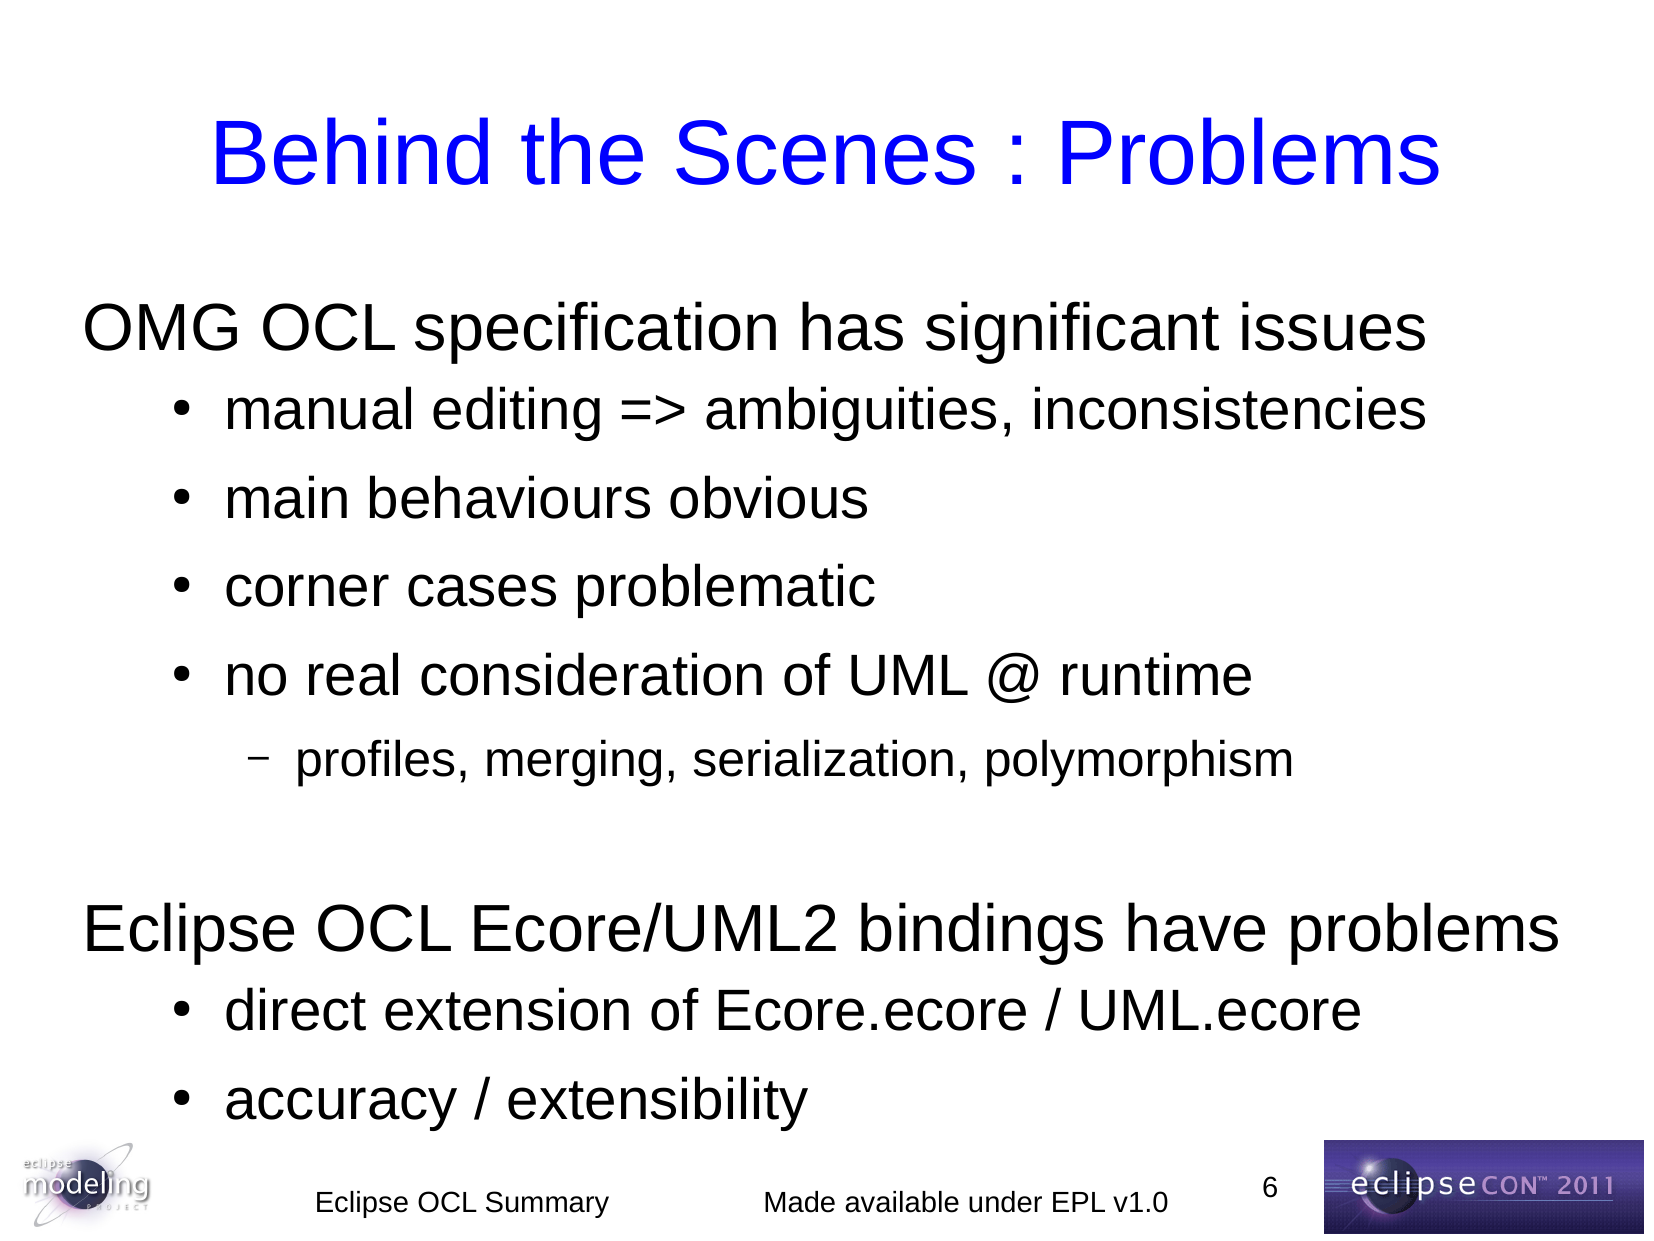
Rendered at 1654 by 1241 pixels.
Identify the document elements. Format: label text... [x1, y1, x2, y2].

title Behind the Scenes : Problems [82, 49, 1571, 257]
picture [9, 1136, 156, 1235]
list OMG OCL specification has significant issues manual editing => ambiguities, inconsistencies main behaviours obvious corner cases problematic no real consideration of UML @ runtime profiles, merging, serialization, polymorphism Eclipse OCL Ecore/UML2 bindings have problems direct extension of Ecore.ecore / UML.ecore accuracy / extensibility [82, 290, 1571, 1229]
picture [1324, 1140, 1644, 1234]
